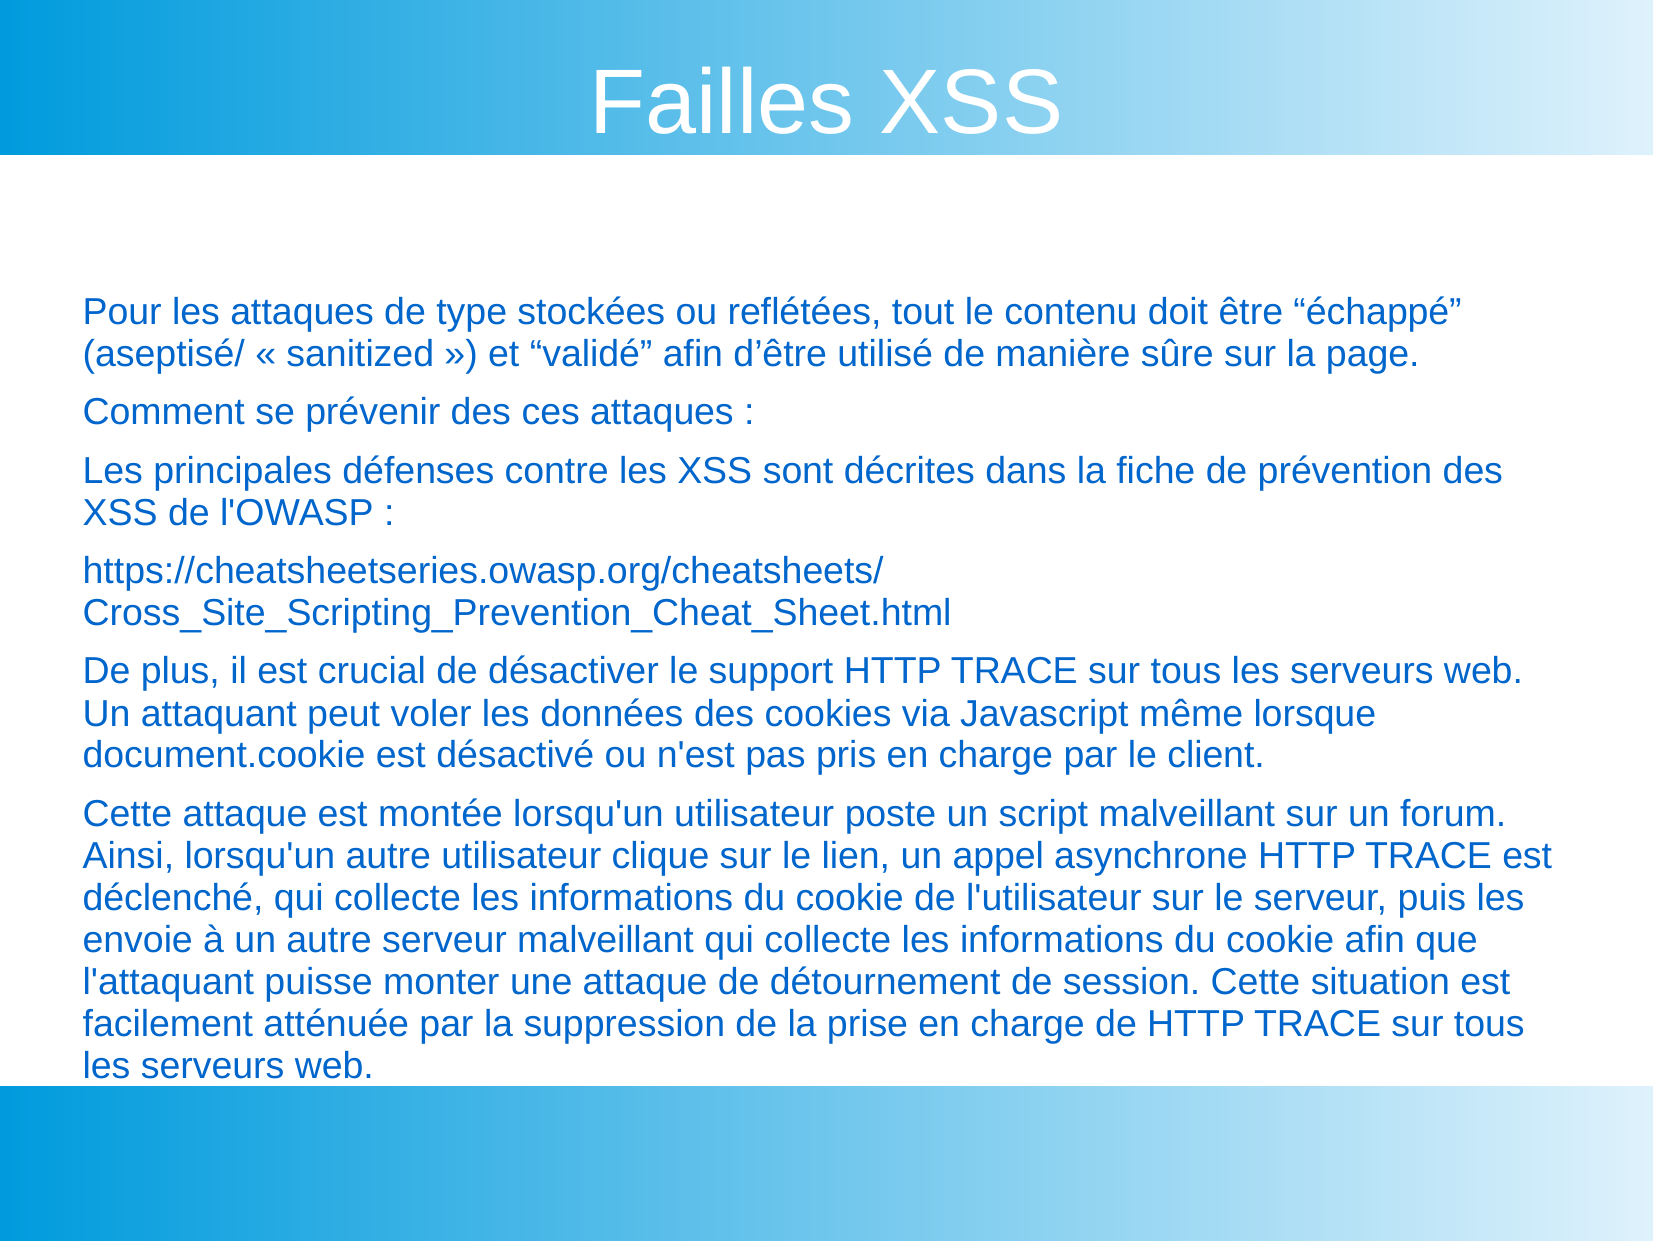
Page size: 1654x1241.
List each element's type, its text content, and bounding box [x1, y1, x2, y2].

title Failles XSS [82, 49, 1571, 155]
list Pour les attaques de type stockées ou reflétées, tout le contenu doit être “échappé” (aseptisé/ « sanitized ») et “validé” afin d’être utilisé de manière sûre sur la page. Comment se prévenir des ces attaques : Les principales défenses contre les XSS sont décrites dans la fiche de prévention des XSS de l'OWASP : https://cheatsheetseries.owasp.org/cheatsheets/Cross_Site_Scripting_Prevention_Cheat_Sheet.html De plus, il est crucial de désactiver le support HTTP TRACE sur tous les serveurs web. Un attaquant peut voler les données des cookies via Javascript même lorsque document.cookie est désactivé ou n'est pas pris en charge par le client. Cette attaque est montée lorsqu'un utilisateur poste un script malveillant sur un forum. Ainsi, lorsqu'un autre utilisateur clique sur le lien, un appel asynchrone HTTP TRACE est déclenché, qui collecte les informations du cookie de l'utilisateur sur le serveur, puis les envoie à un autre serveur malveillant qui collecte les informations du cookie afin que l'attaquant puisse monter une attaque de détournement de session. Cette situation est facilement atténuée par la suppression de la prise en charge de HTTP TRACE sur tous les serveurs web. [82, 290, 1571, 1010]
